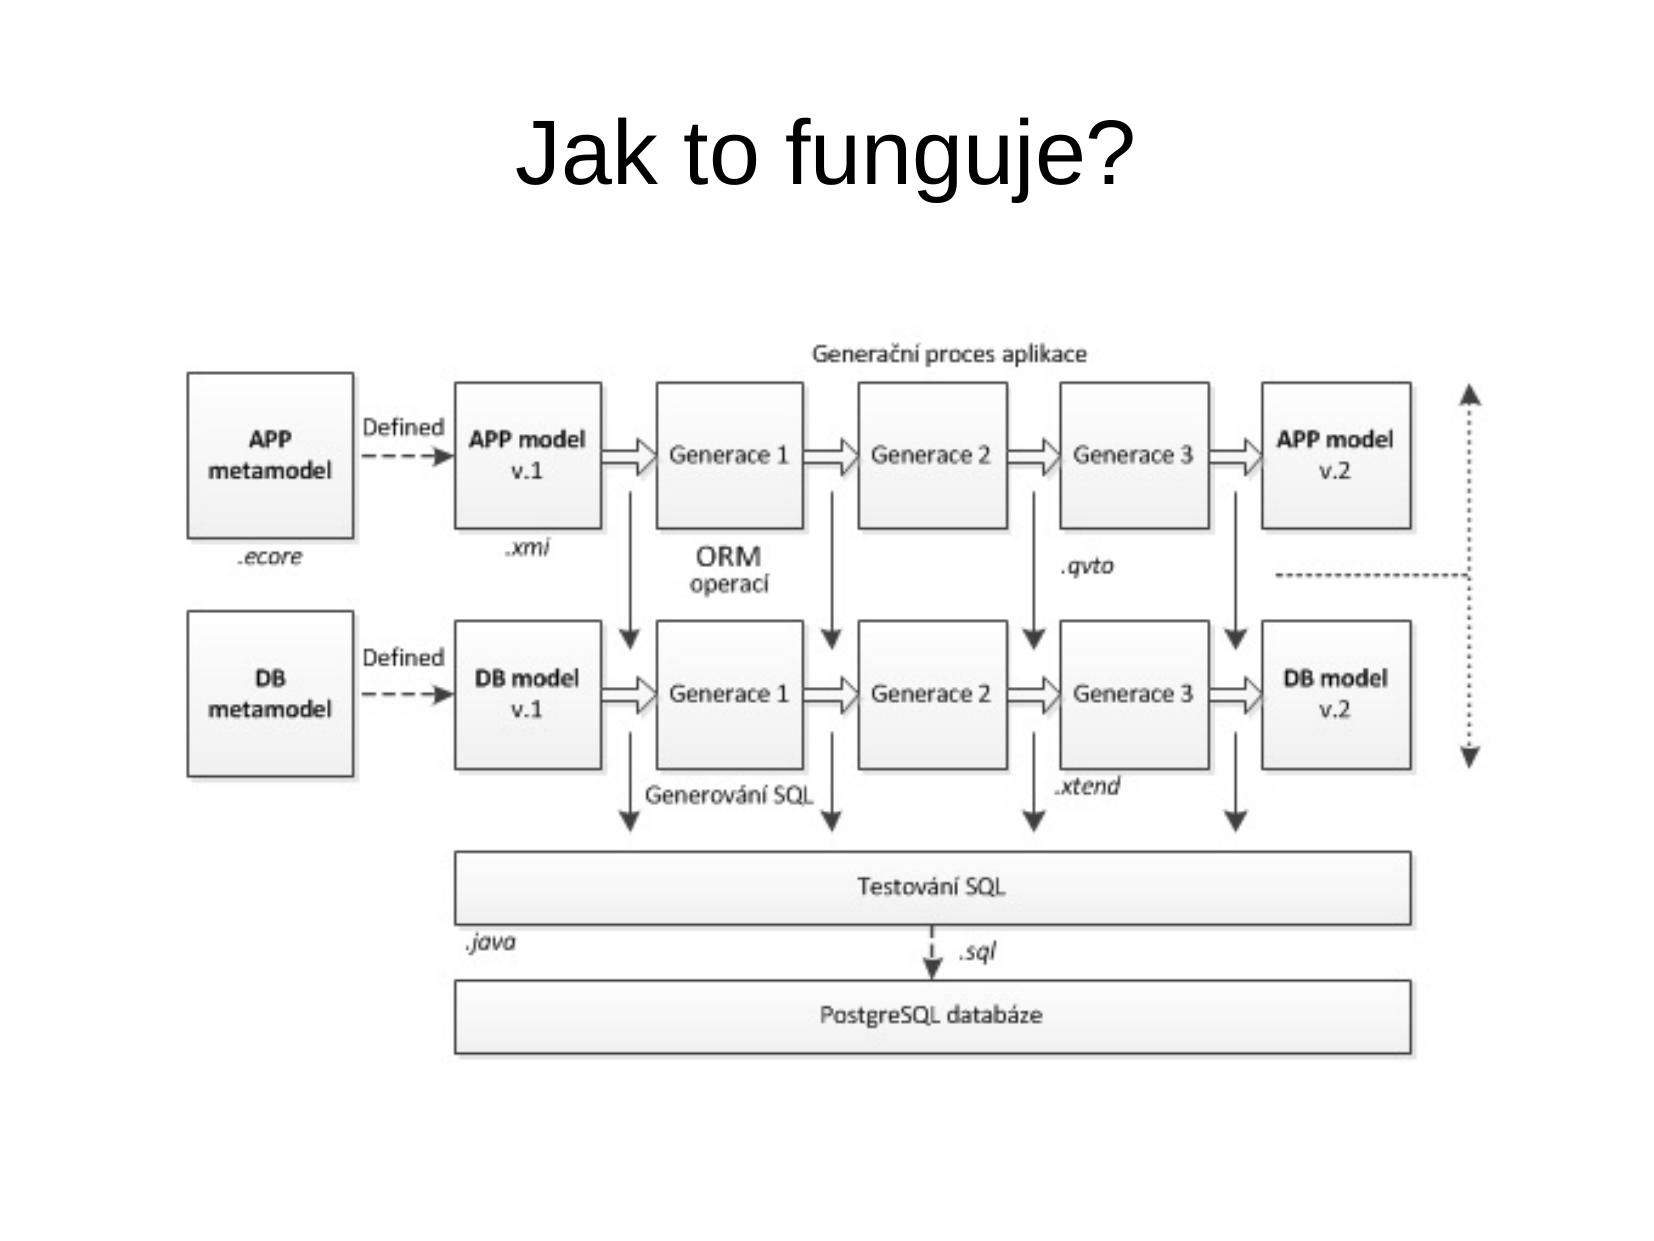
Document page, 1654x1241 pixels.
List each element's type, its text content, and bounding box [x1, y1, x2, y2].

title Jak to funguje? [82, 49, 1571, 257]
picture [129, 268, 1505, 1087]
